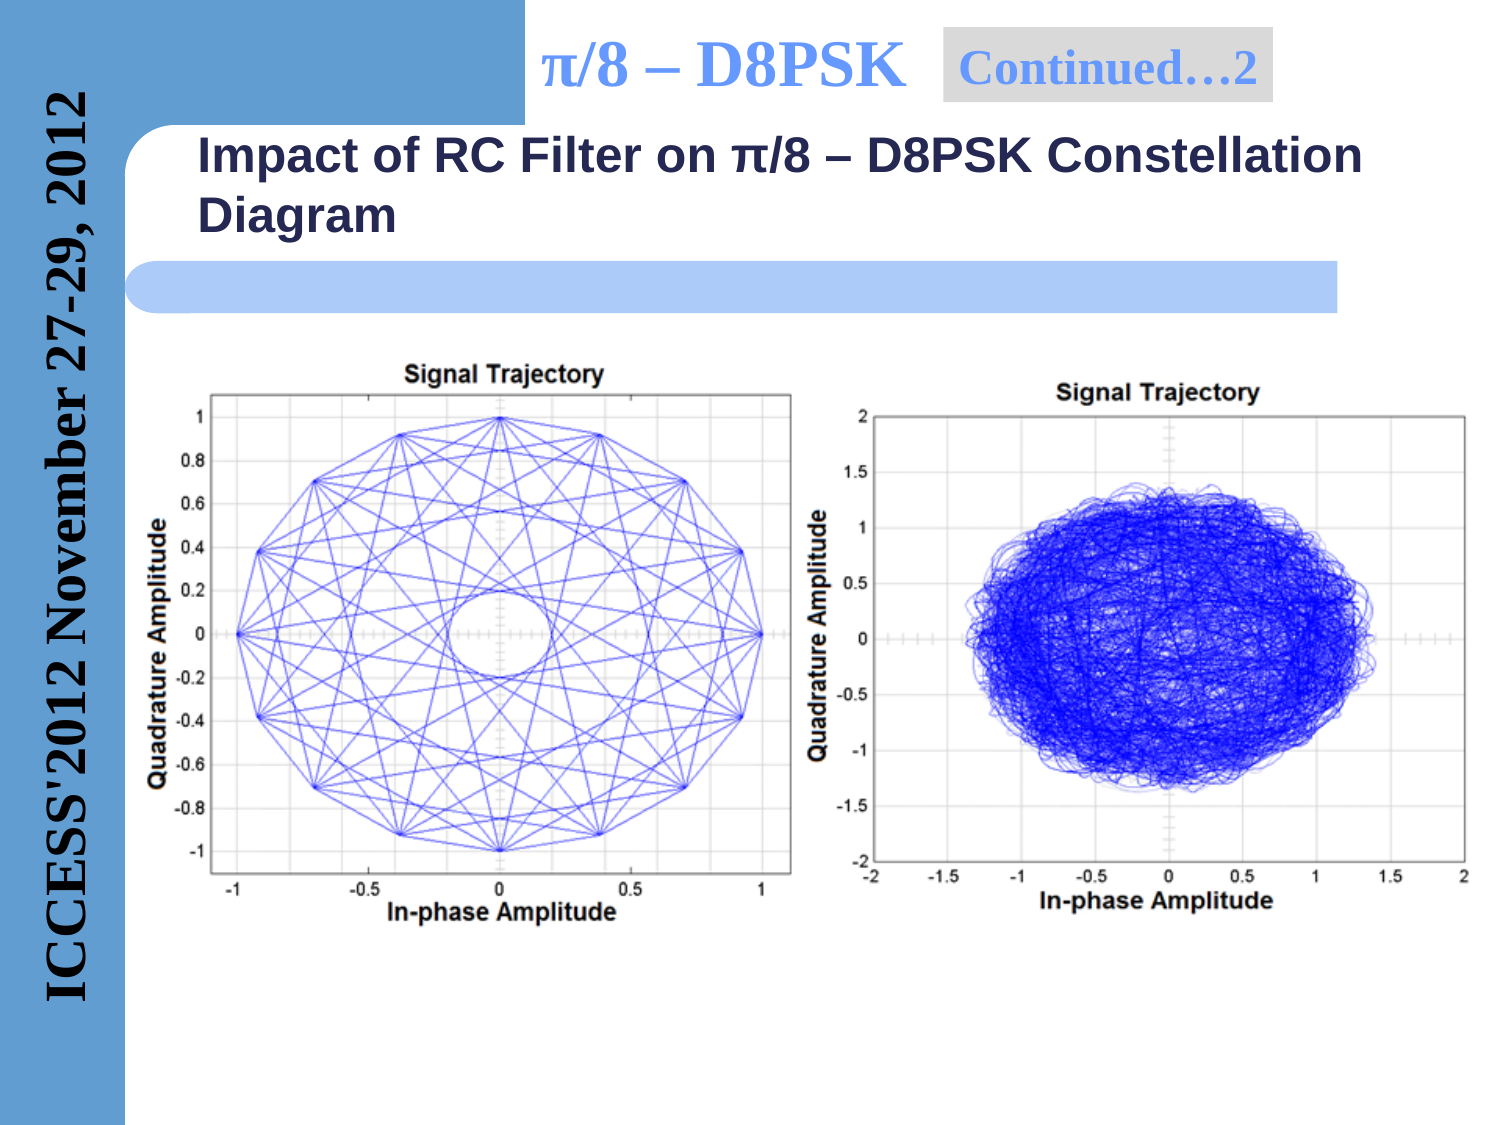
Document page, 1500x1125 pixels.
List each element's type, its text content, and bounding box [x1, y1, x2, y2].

text_box Continued…2 [943, 27, 1273, 103]
picture [135, 359, 1483, 929]
text_box π/8 – D8PSK [526, 12, 924, 108]
title Impact of RC Filter on π/8 – D8PSK Constellation Diagram [182, 46, 1483, 250]
